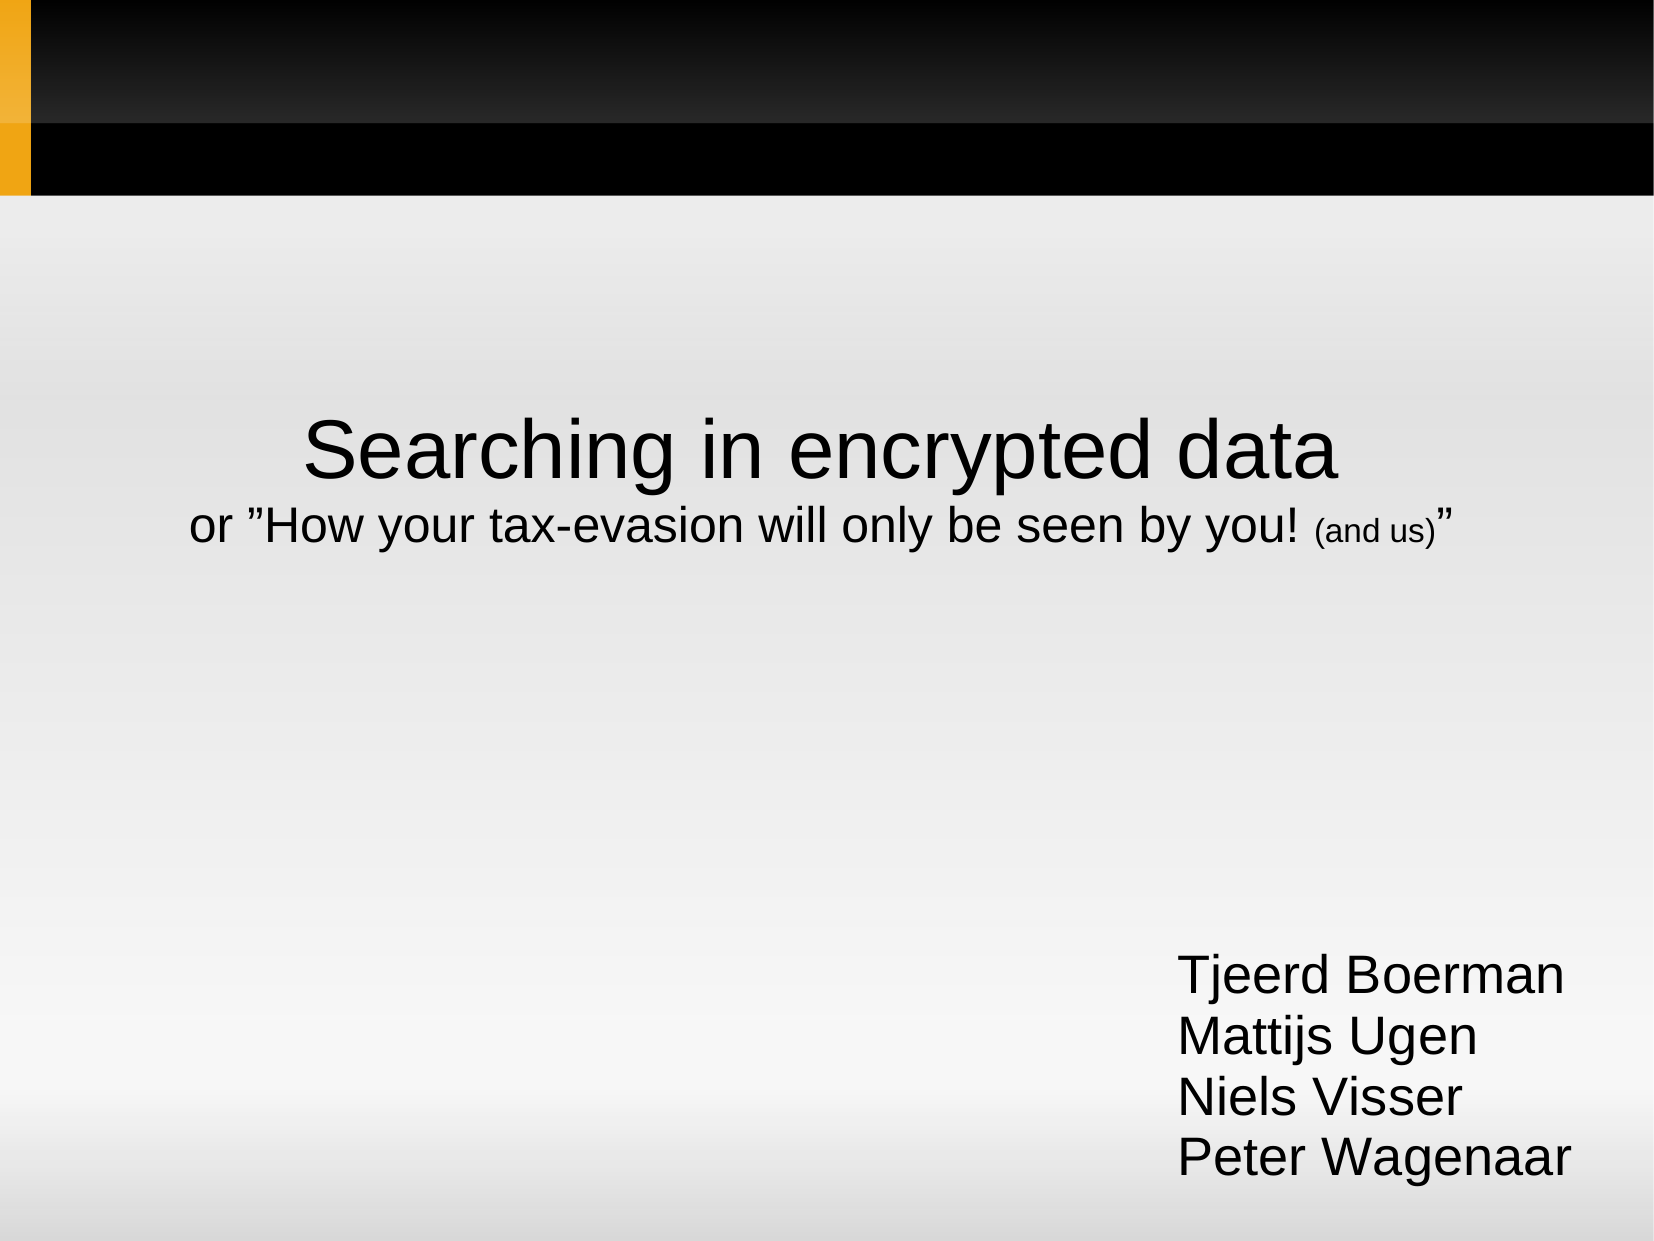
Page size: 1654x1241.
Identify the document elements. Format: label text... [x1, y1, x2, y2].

text_box Tjeerd Boerman Mattijs Ugen Niels Visser Peter Wagenaar [1162, 937, 1654, 1195]
picture [0, 0, 1654, 1241]
subtitle Searching in encrypted data or ”How your tax-evasion will only be seen by you! (and us)” [76, 125, 1565, 906]
